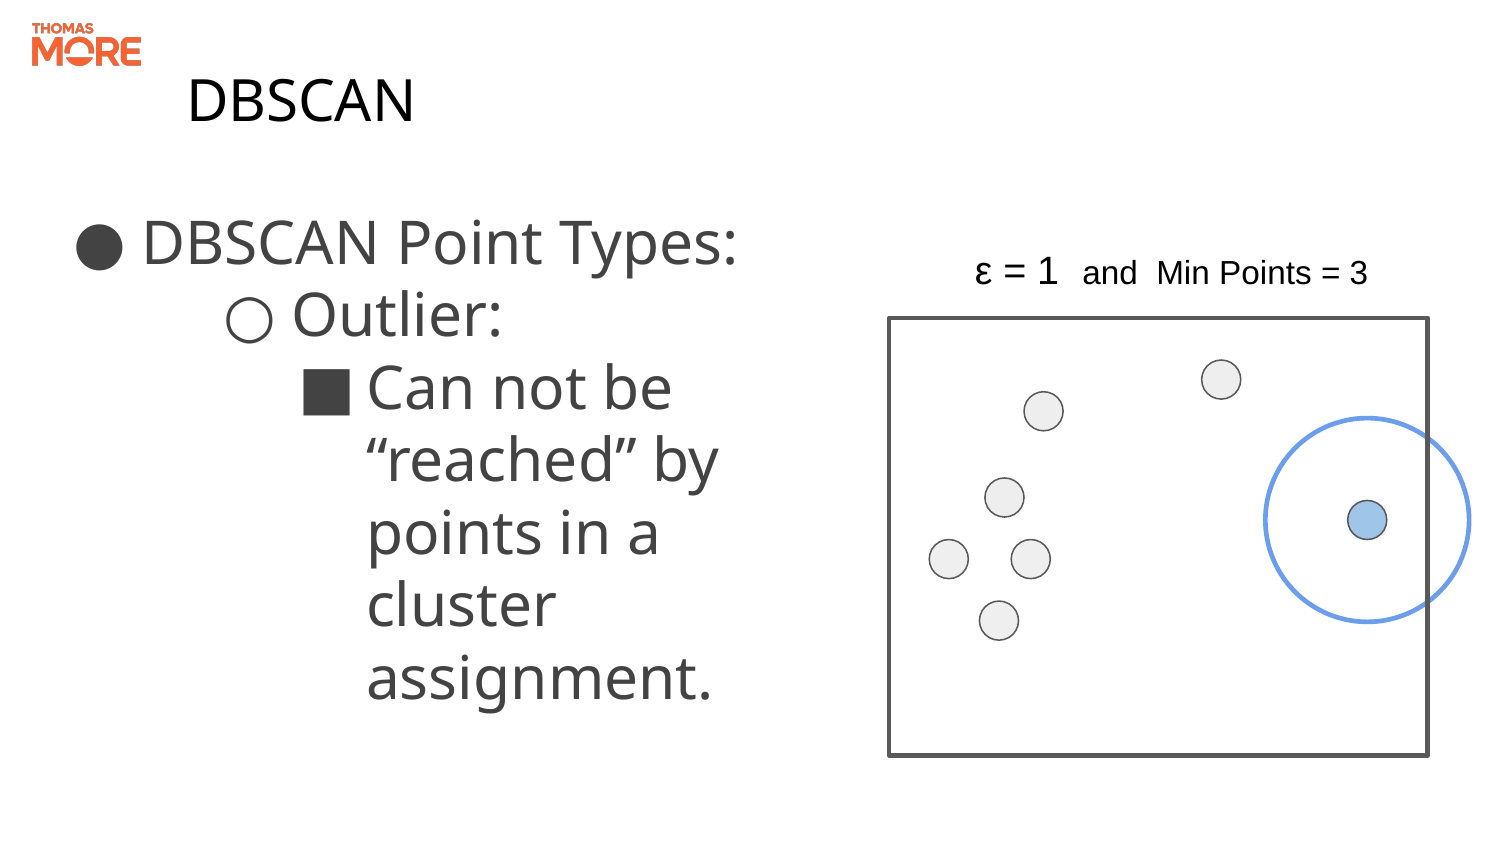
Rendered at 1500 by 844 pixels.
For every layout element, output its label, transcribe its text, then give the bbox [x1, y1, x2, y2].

picture [22, 13, 151, 76]
text_box [1201, 360, 1241, 400]
text_box ε = 1 and Min Points = 3 [959, 225, 1409, 309]
text_box [984, 477, 1025, 518]
text_box [929, 539, 969, 579]
list DBSCAN Point Types: Outlier: Can not be “reached” by points in a cluster assignment. [51, 189, 876, 750]
text_box [1347, 500, 1387, 540]
text_box [1024, 391, 1064, 431]
text_box [979, 601, 1019, 641]
text_box [1011, 539, 1051, 579]
title DBSCAN [171, 48, 1449, 143]
